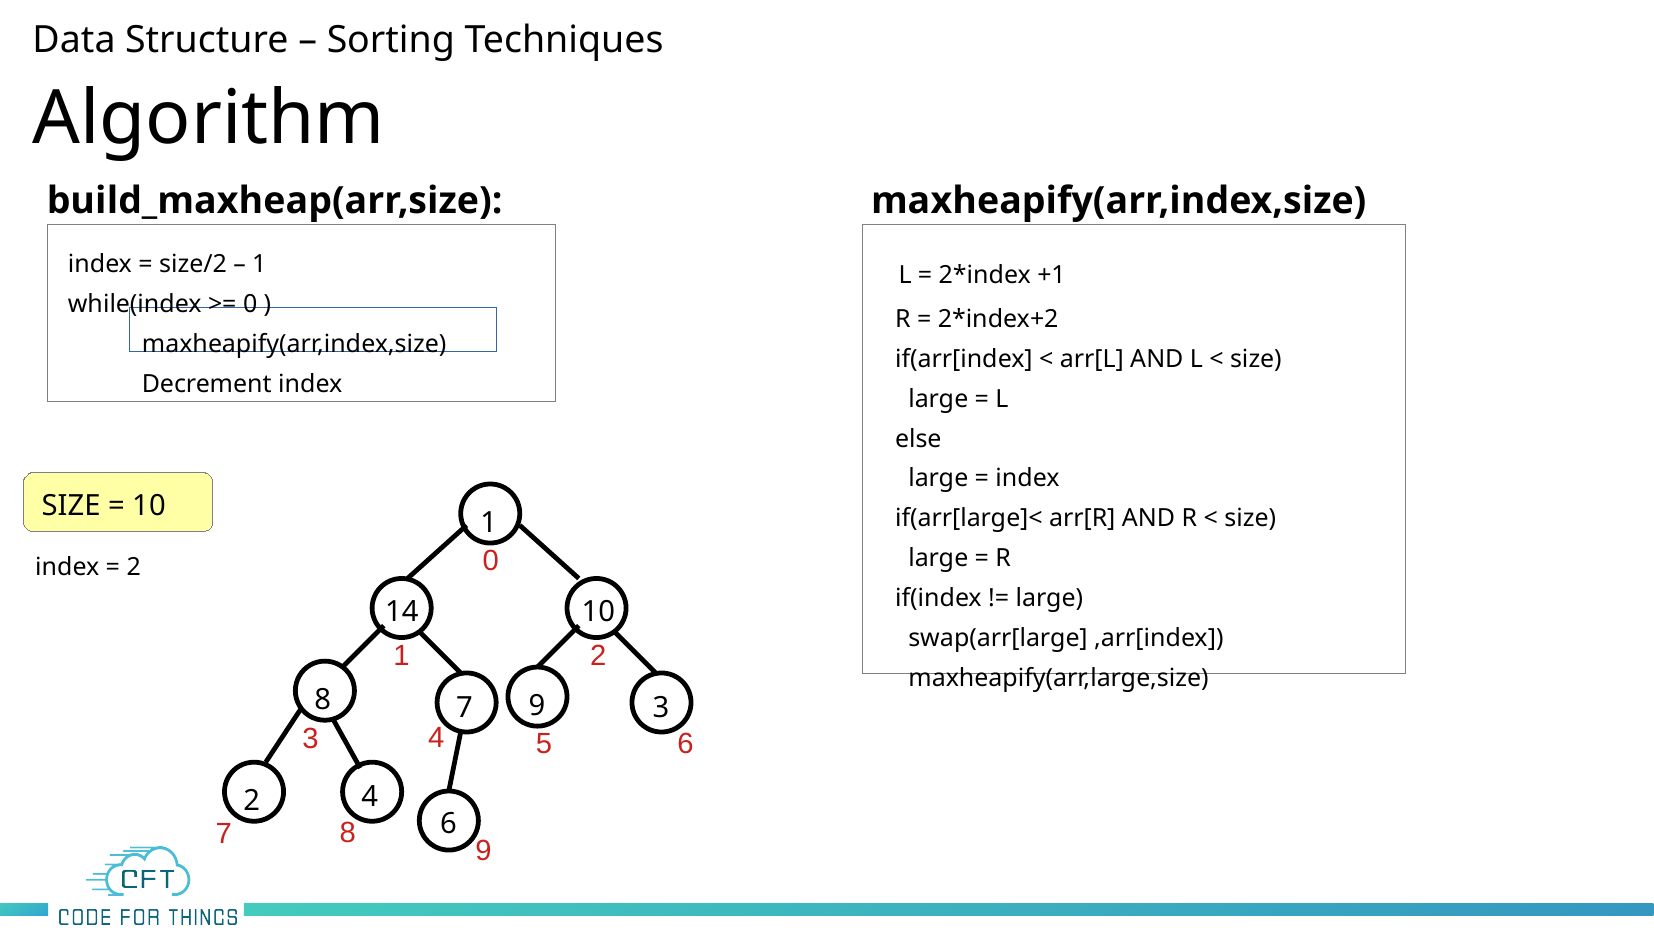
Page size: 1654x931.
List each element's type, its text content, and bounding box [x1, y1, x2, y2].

text_box [645, 672, 678, 678]
text_box [47, 224, 556, 402]
text_box [224, 777, 228, 806]
text_box [474, 805, 479, 837]
text_box [342, 778, 346, 806]
text_box [23, 472, 213, 532]
text_box [686, 686, 692, 719]
text_box 3 [637, 678, 686, 728]
text_box index = size/2 – 1 while(index >= 0 ) maxheapify(arr,index,size) Decrement index [53, 238, 508, 402]
text_box 7 [200, 809, 247, 857]
text_box L = 2*index +1 R = 2*index+2 if(arr[index] < arr[L] AND L < size) large = L else large = index if(arr[large]< arr[R] AND R < size) large = R if(index != large) swap(arr[large] ,arr[index]) maxheapify(arr,large,size) [874, 236, 1371, 647]
text_box 6 [662, 719, 709, 768]
text_box [562, 680, 568, 714]
text_box 4 [346, 768, 395, 818]
text_box [387, 578, 416, 582]
text_box [277, 773, 284, 811]
text_box [507, 680, 513, 714]
text_box 1 [458, 493, 525, 544]
text_box [646, 728, 662, 733]
text_box [362, 762, 390, 768]
text_box 8 [324, 808, 371, 857]
text_box 14 [370, 582, 438, 632]
text_box 10 [566, 582, 634, 632]
text_box 9 [513, 677, 562, 727]
text_box [395, 773, 402, 811]
text_box [232, 762, 276, 772]
text_box SIZE = 10 [26, 476, 207, 526]
picture [59, 846, 237, 925]
text_box [437, 687, 441, 713]
text_box 3 [287, 714, 334, 763]
text_box maxheapify(arr,index,size) [856, 166, 1571, 225]
text_box [460, 728, 482, 733]
text_box [419, 803, 425, 838]
text_box 8 [299, 671, 348, 721]
text_box [302, 661, 347, 671]
text_box [515, 667, 560, 677]
text_box [490, 684, 497, 721]
text_box 5 [521, 719, 567, 768]
title Data Structure – Sorting Techniques Algorithm [32, 12, 1184, 166]
text_box 3 [287, 714, 293, 724]
text_box 4 [413, 713, 460, 762]
text_box [468, 483, 512, 493]
text_box [862, 224, 1406, 674]
text_box 2 [228, 772, 277, 822]
text_box [450, 672, 484, 678]
text_box 6 [425, 795, 474, 845]
text_box [582, 578, 611, 582]
text_box 7 [441, 678, 490, 728]
text_box 0 [467, 536, 514, 585]
text_box [433, 791, 464, 795]
text_box build_maxheap(arr,size): [32, 165, 650, 225]
text_box 1 [378, 631, 425, 680]
text_box [371, 818, 386, 822]
text_box [631, 686, 637, 719]
text_box [295, 676, 299, 705]
text_box [432, 845, 466, 851]
text_box [348, 672, 355, 710]
text_box index = 2 [0, 541, 186, 591]
text_box 9 [460, 826, 507, 875]
text_box 2 [575, 631, 622, 680]
